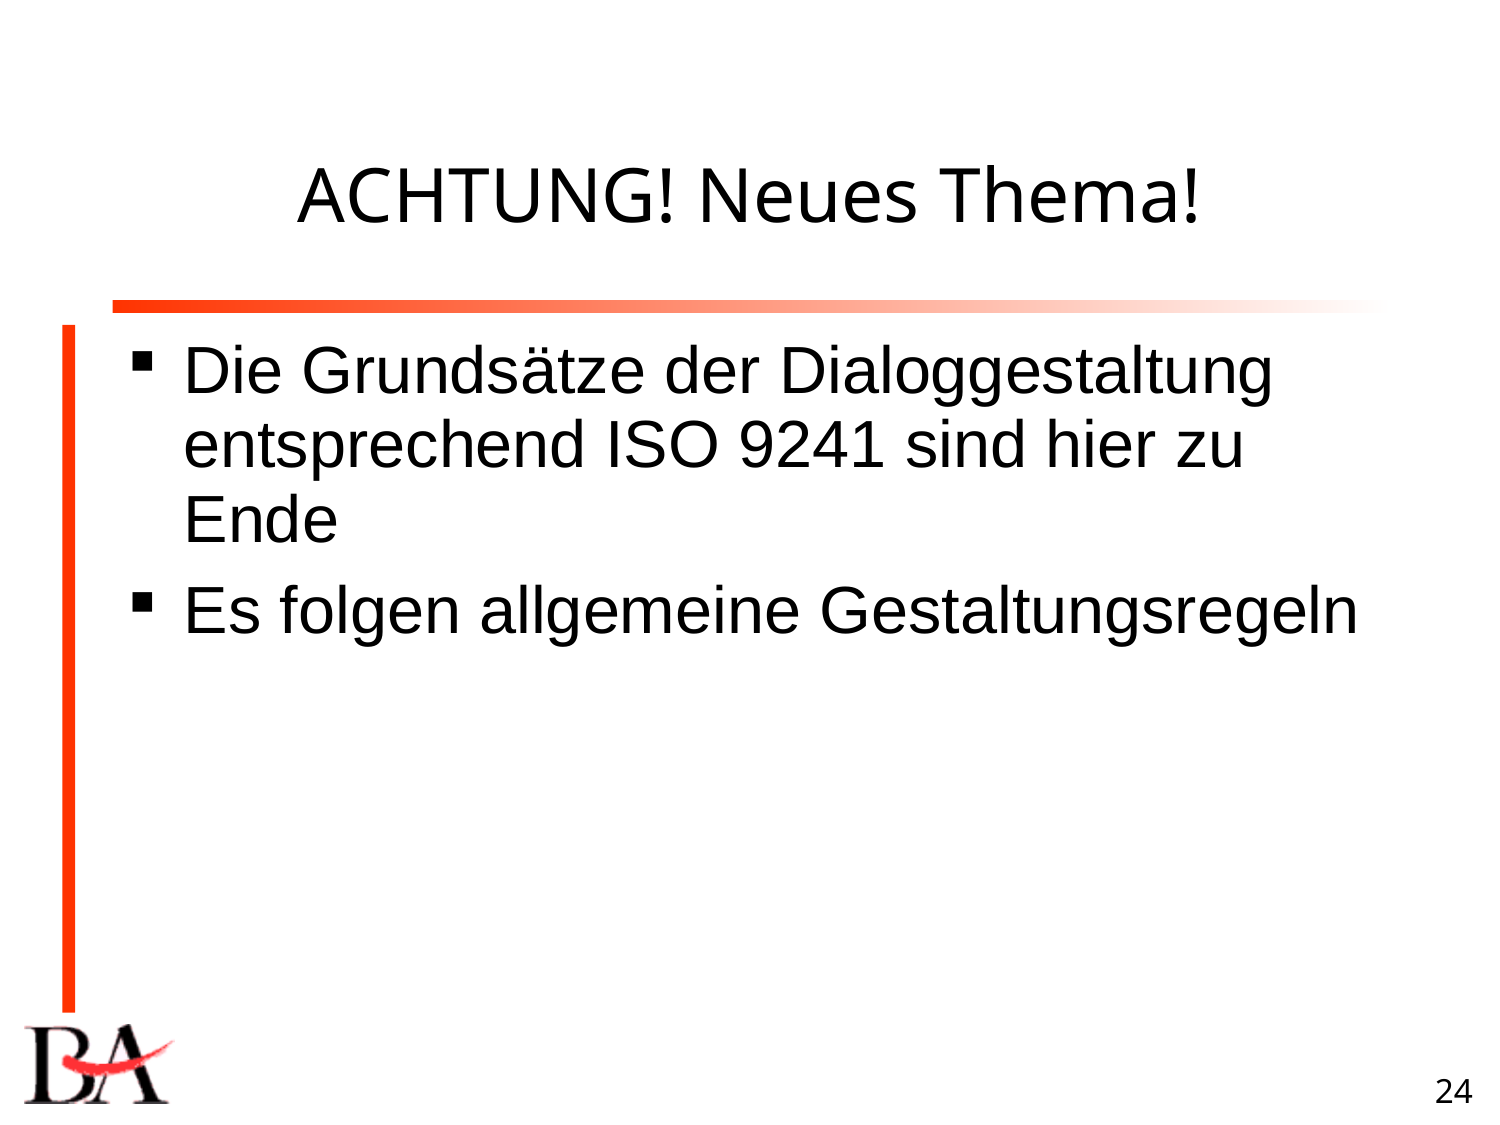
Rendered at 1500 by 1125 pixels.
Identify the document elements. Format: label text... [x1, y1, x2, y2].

title ACHTUNG! Neues Thema! [112, 20, 1388, 324]
list Die Grundsätze der Dialoggestaltung entsprechend ISO 9241 sind hier zu Ende Es folgen allgemeine Gestaltungsregeln [112, 324, 1388, 1051]
picture [24, 1024, 175, 1104]
